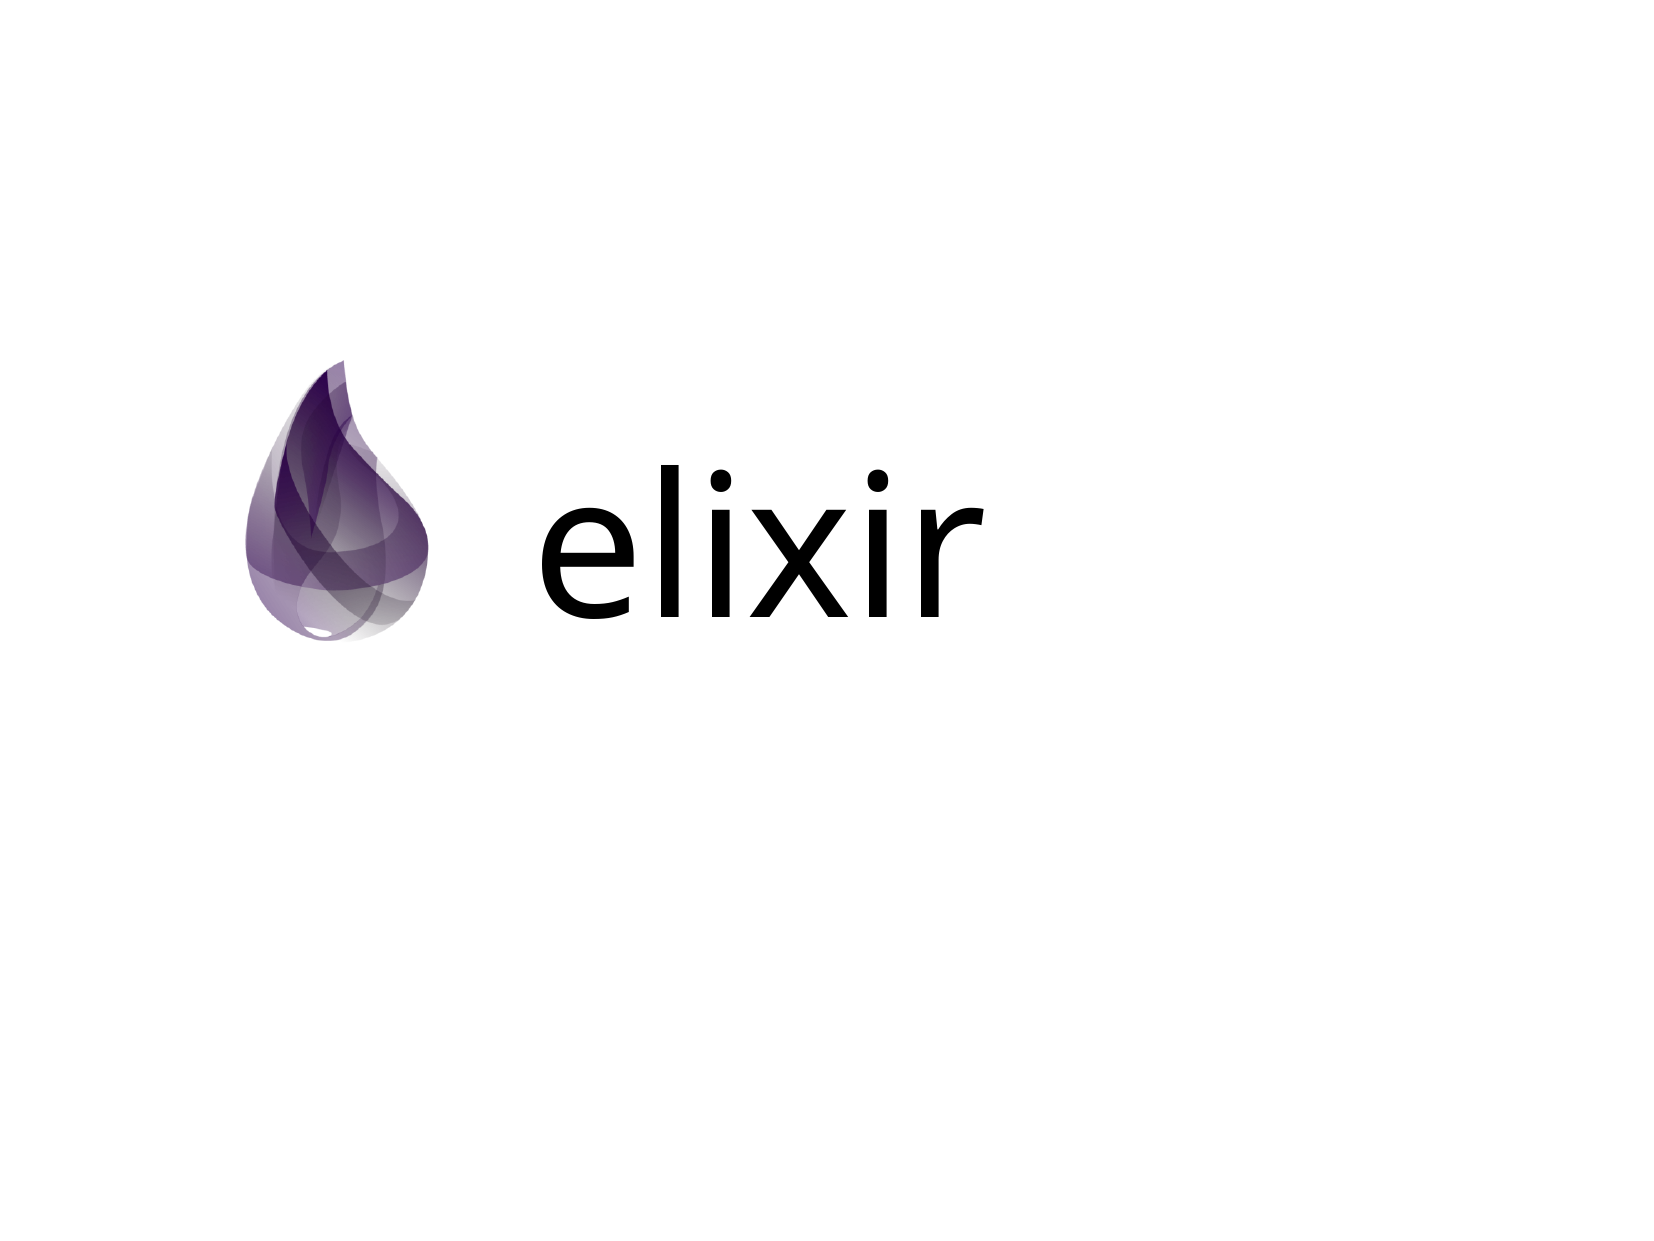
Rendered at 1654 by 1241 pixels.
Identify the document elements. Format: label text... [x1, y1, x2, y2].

title elixir [15, 419, 1504, 661]
picture [195, 360, 481, 646]
